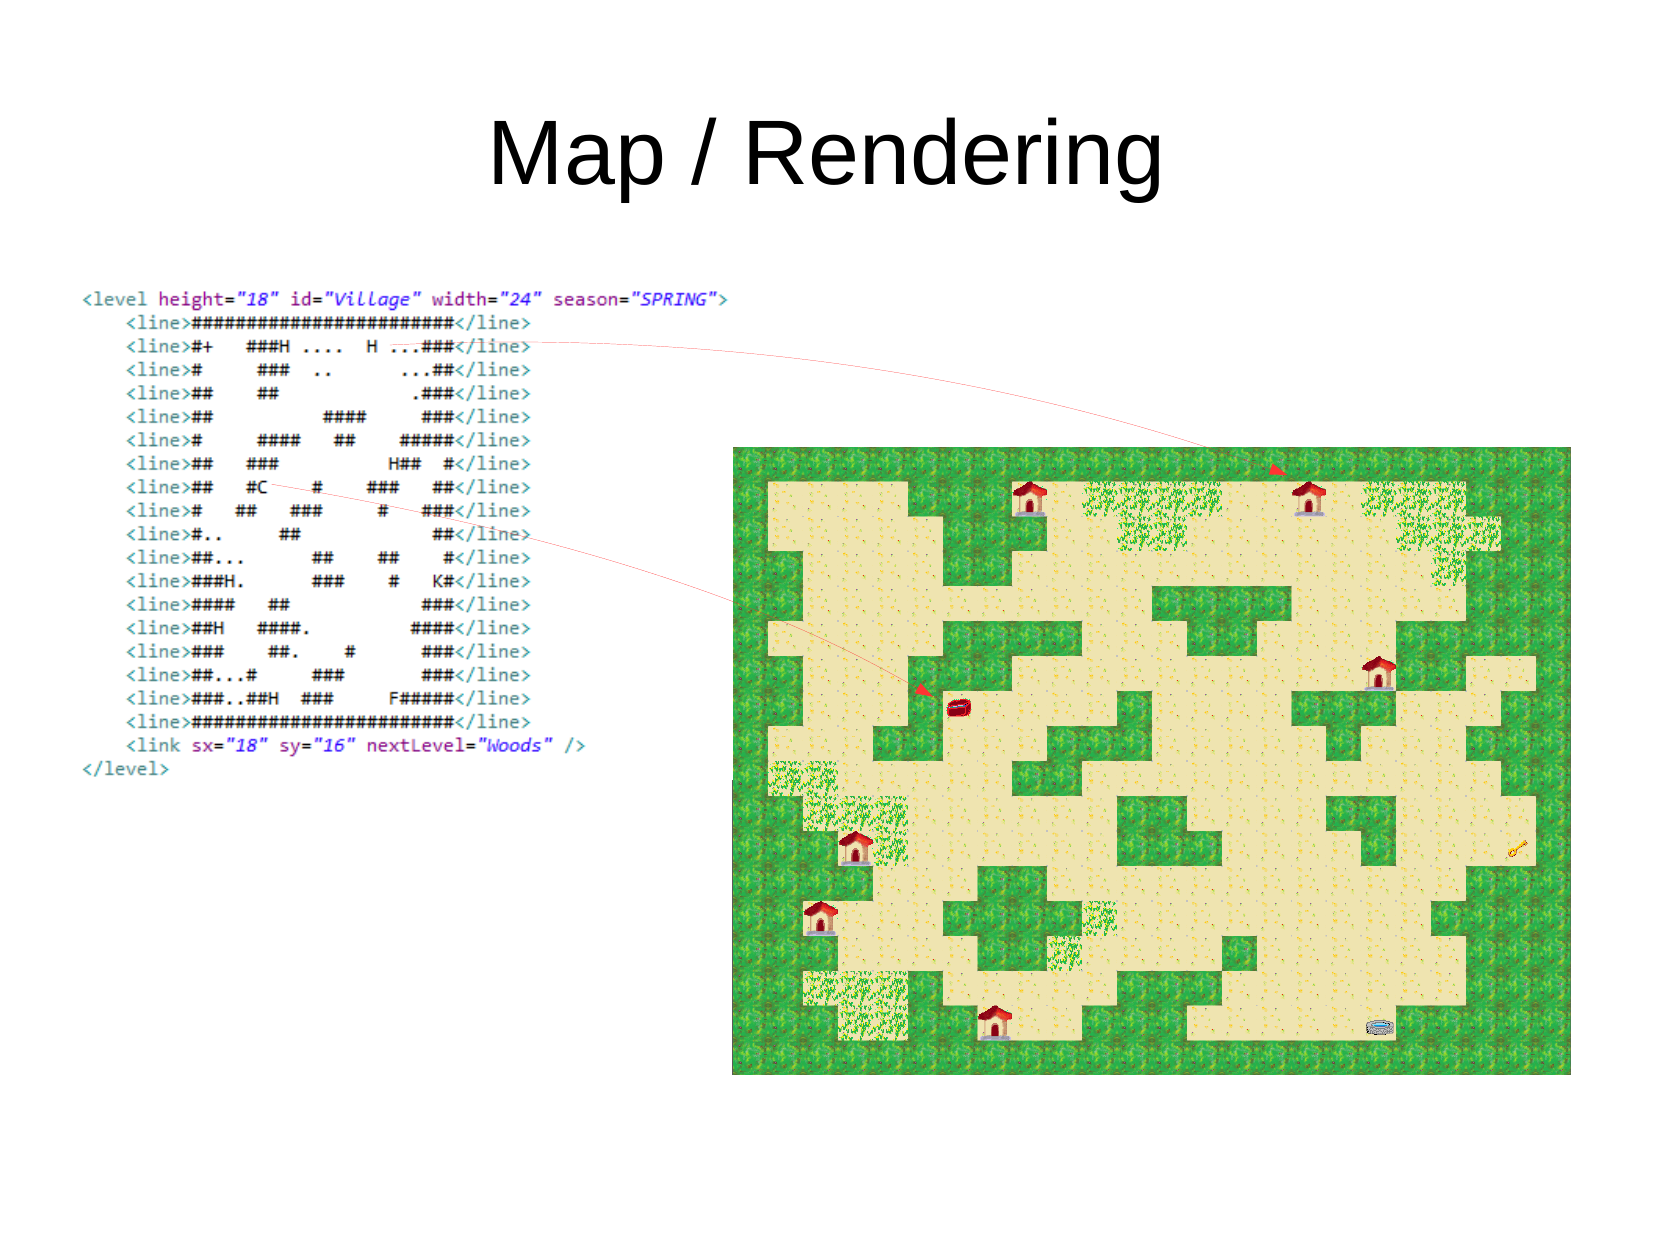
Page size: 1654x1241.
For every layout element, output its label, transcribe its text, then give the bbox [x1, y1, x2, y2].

title Map / Rendering [82, 49, 1571, 257]
picture [82, 287, 1571, 1075]
